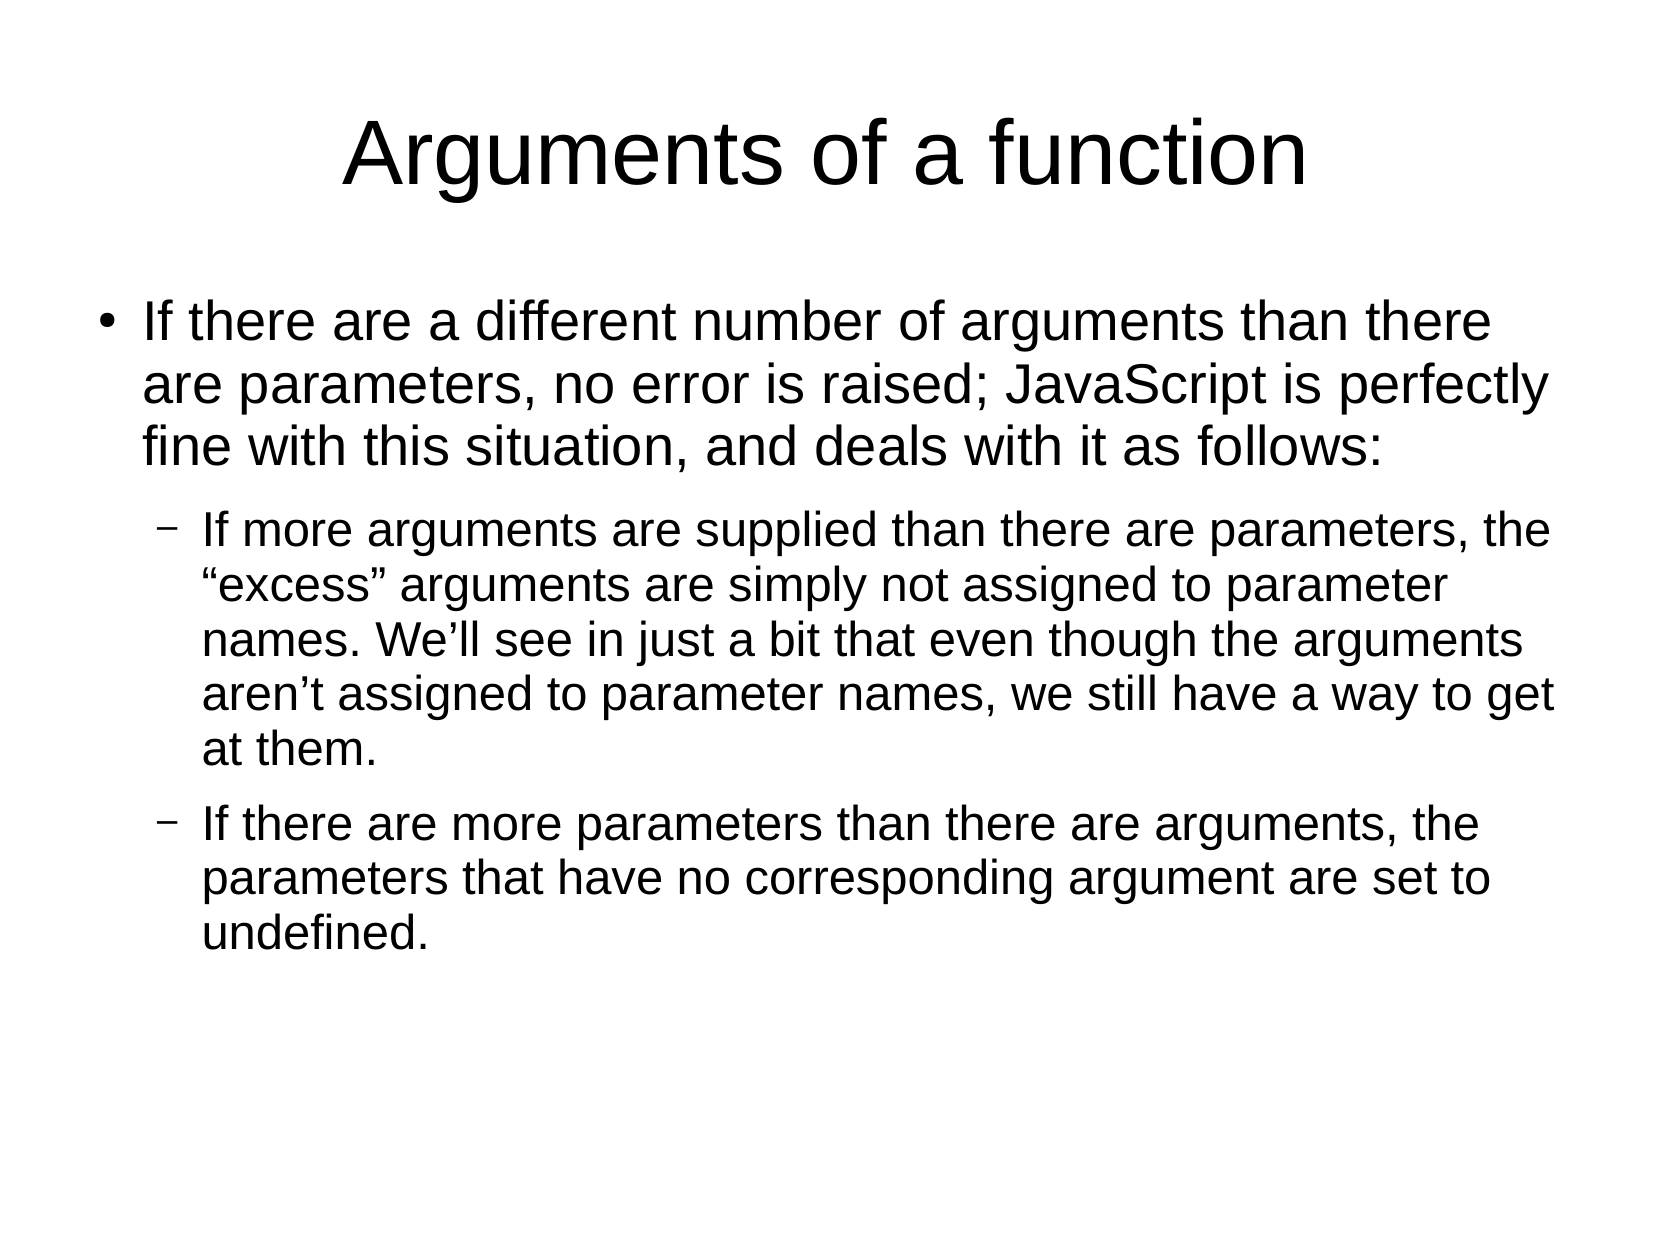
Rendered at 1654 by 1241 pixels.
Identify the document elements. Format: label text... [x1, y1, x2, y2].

title Arguments of a function [82, 49, 1571, 257]
list If there are a different number of arguments than there are parameters, no error is raised; JavaScript is perfectly fine with this situation, and deals with it as follows: If more arguments are supplied than there are parameters, the “excess” arguments are simply not assigned to parameter names. We’ll see in just a bit that even though the arguments aren’t assigned to parameter names, we still have a way to get at them. If there are more parameters than there are arguments, the parameters that have no corresponding argument are set to undefined. [82, 290, 1571, 1010]
